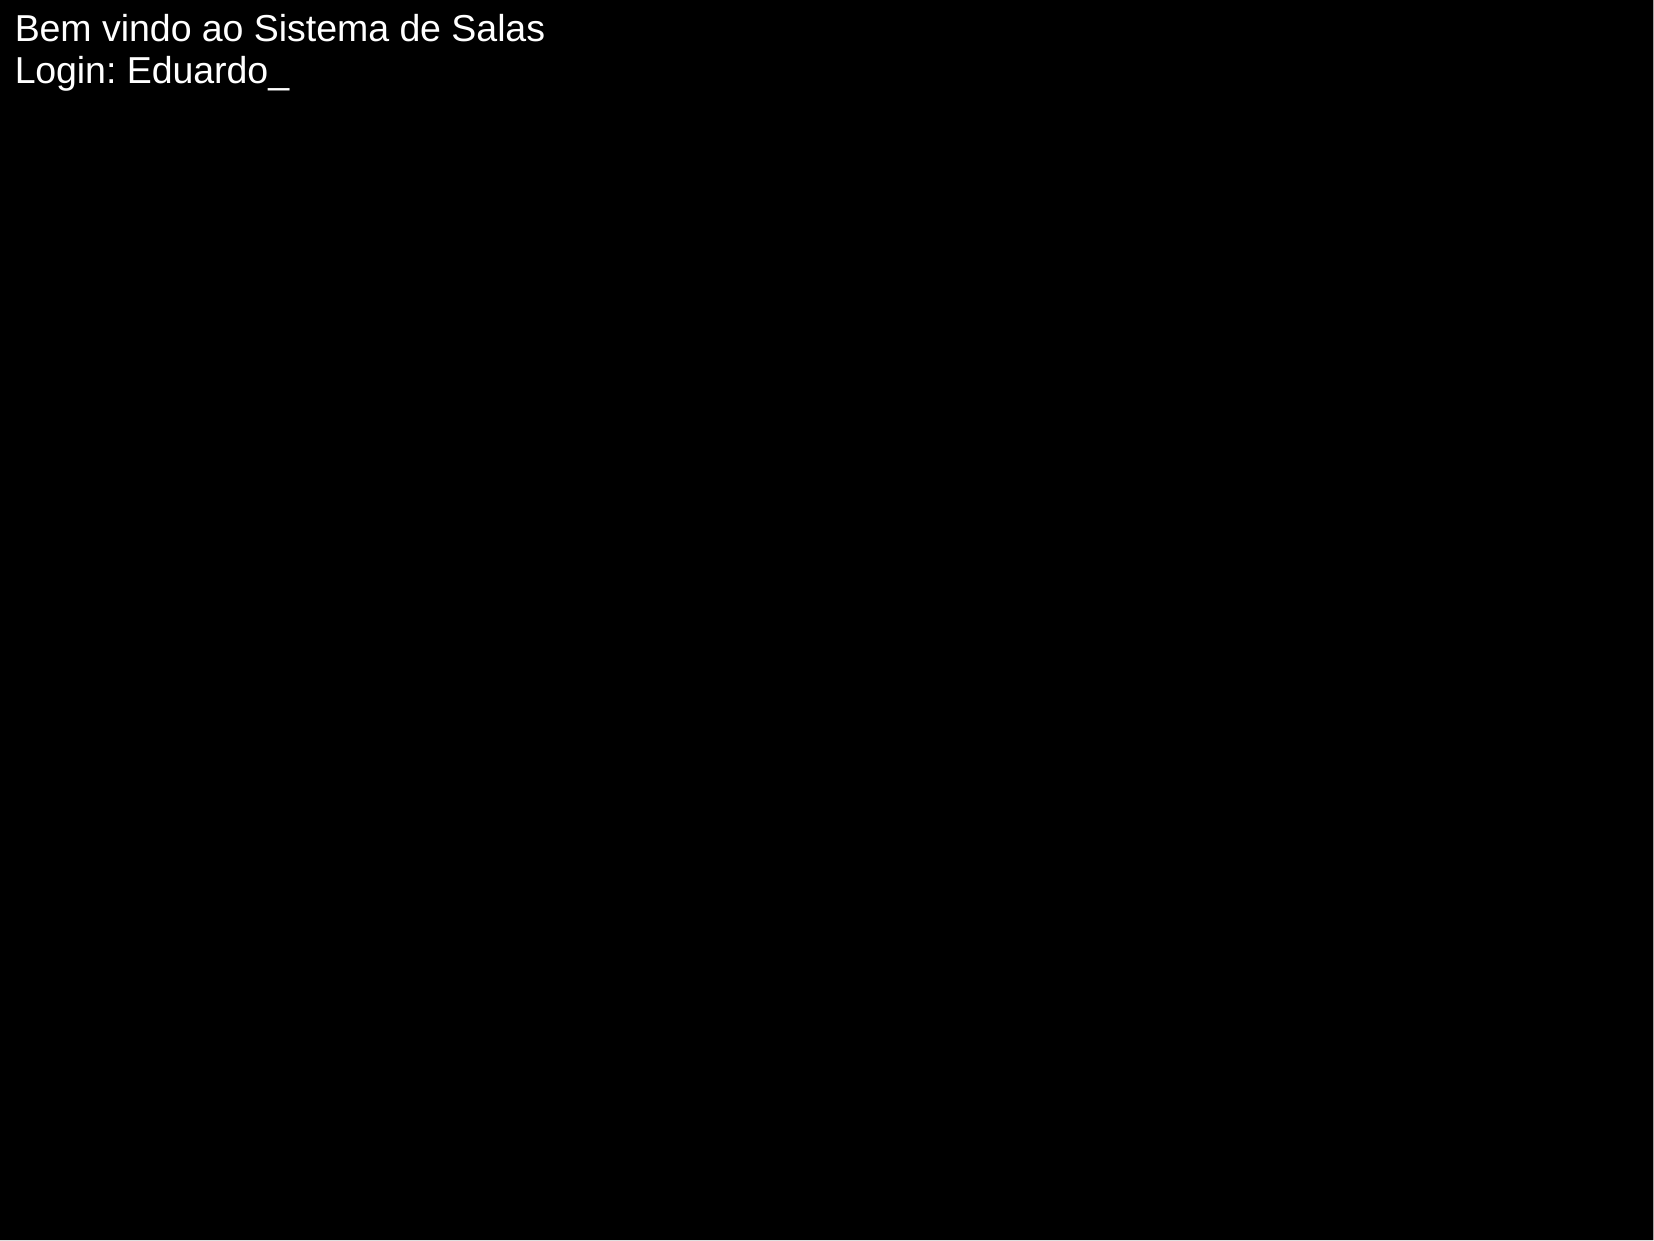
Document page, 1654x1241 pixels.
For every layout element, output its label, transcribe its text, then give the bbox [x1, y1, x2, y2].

text_box Bem vindo ao Sistema de Salas Login: Eduardo_ [0, 0, 1654, 1241]
